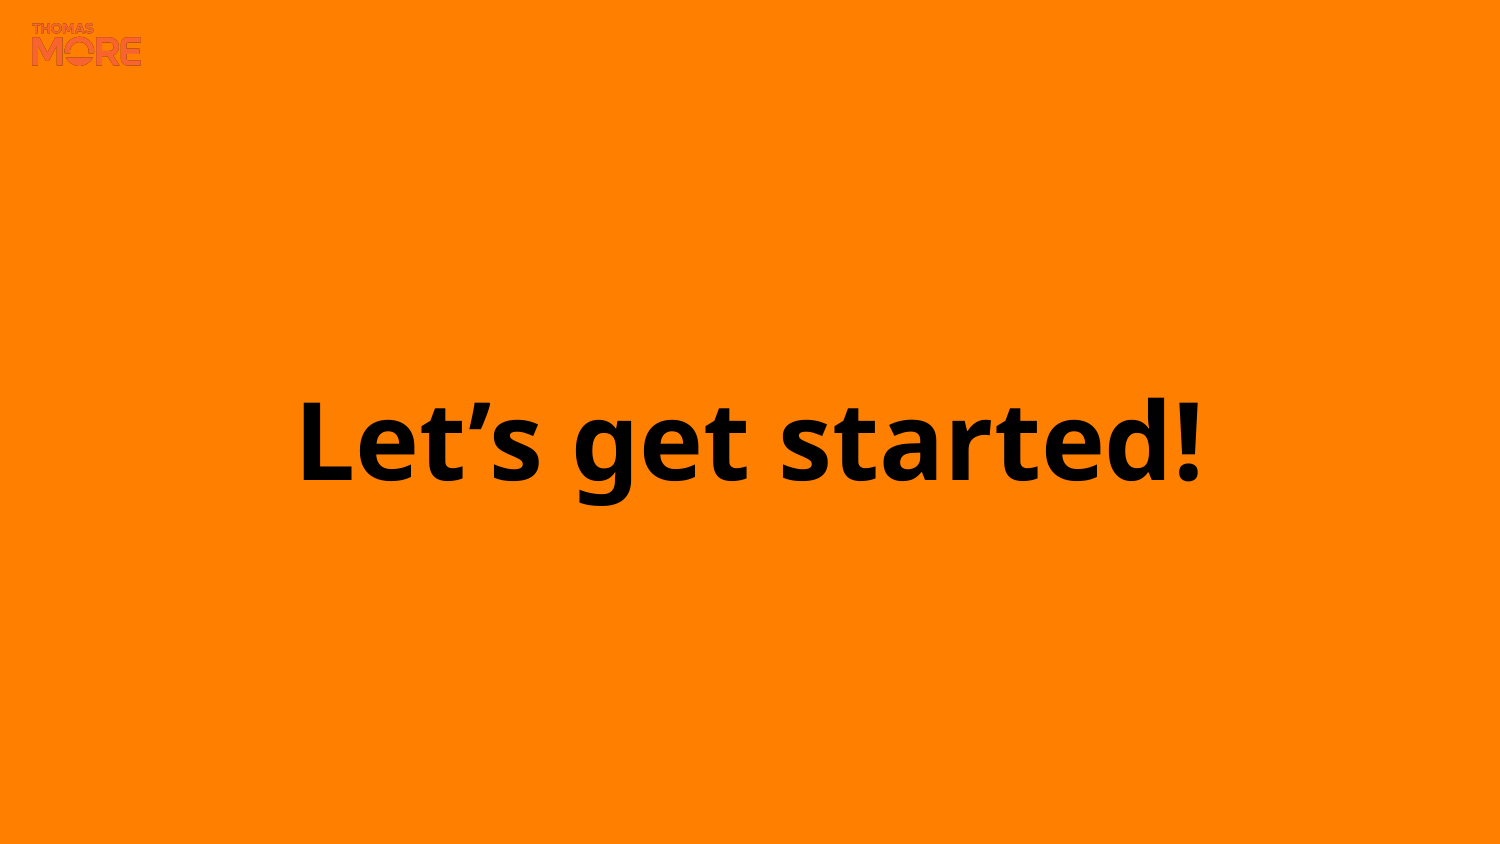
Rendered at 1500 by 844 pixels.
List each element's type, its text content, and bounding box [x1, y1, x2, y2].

picture [22, 13, 151, 76]
title Let’s get started! [51, 180, 1449, 517]
